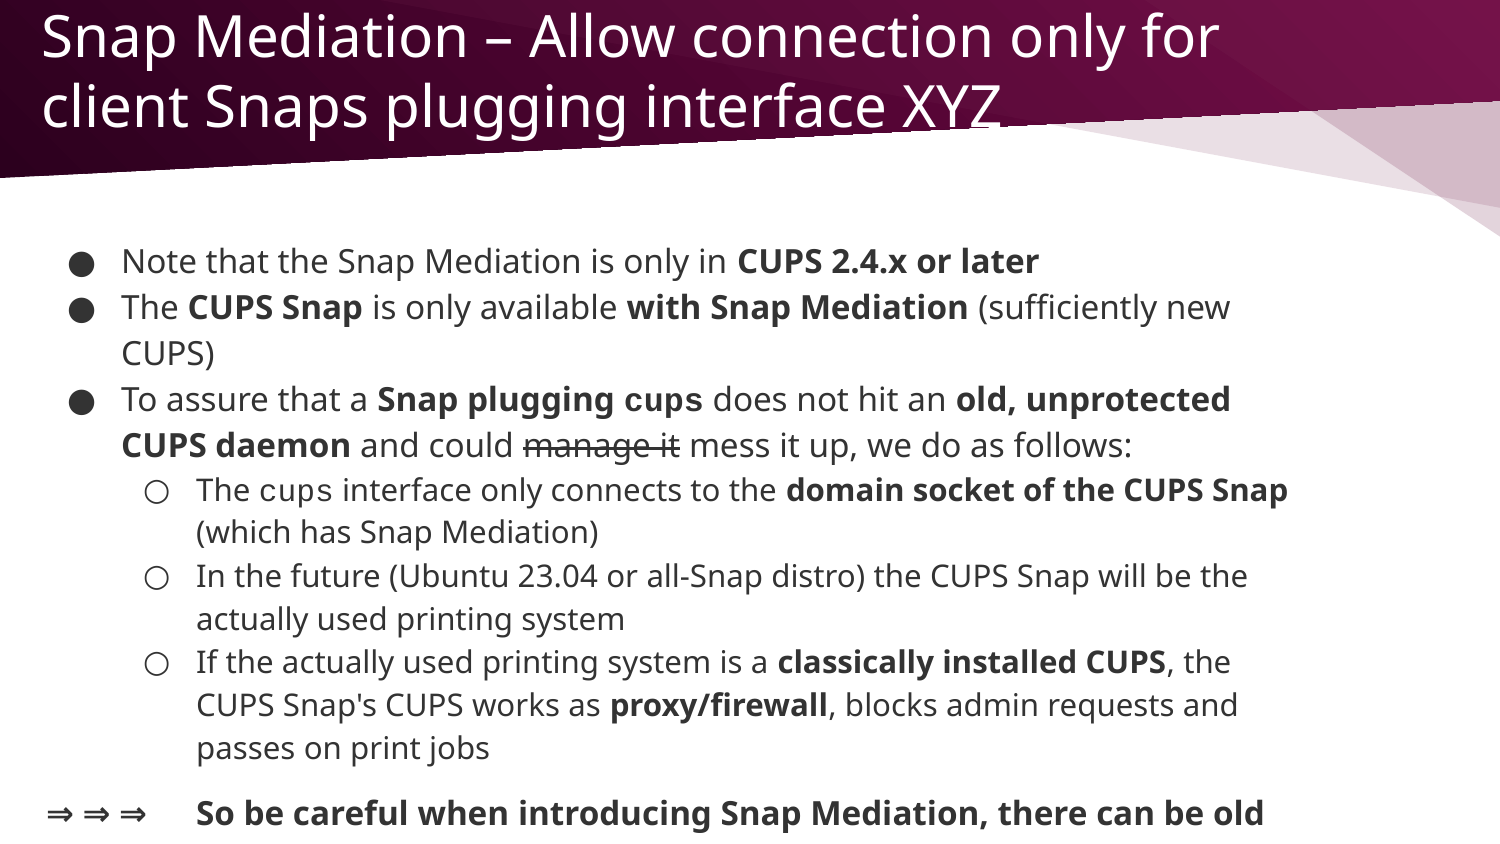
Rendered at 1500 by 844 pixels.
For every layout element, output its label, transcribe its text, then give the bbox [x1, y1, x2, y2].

list Note that the Snap Mediation is only in CUPS 2.4.x or later The CUPS Snap is only available with Snap Mediation (sufficiently new CUPS) To assure that a Snap plugging cups does not hit an old, unprotected CUPS daemon and could manage it mess it up, we do as follows: The cups interface only connects to the domain socket of the CUPS Snap (which has Snap Mediation) In the future (Ubuntu 23.04 or all-Snap distro) the CUPS Snap will be the actually used printing system If the actually used printing system is a classically installed CUPS, the CUPS Snap's CUPS works as proxy/firewall, blocks admin requests and passes on print jobs ⇒ ⇒ ⇒ So be careful when introducing Snap Mediation, there can be old versions of your target daemon still around!! [35, 229, 1324, 789]
title Snap Mediation – Allow connection only for client Snaps plugging interface XYZ [41, 5, 1336, 134]
